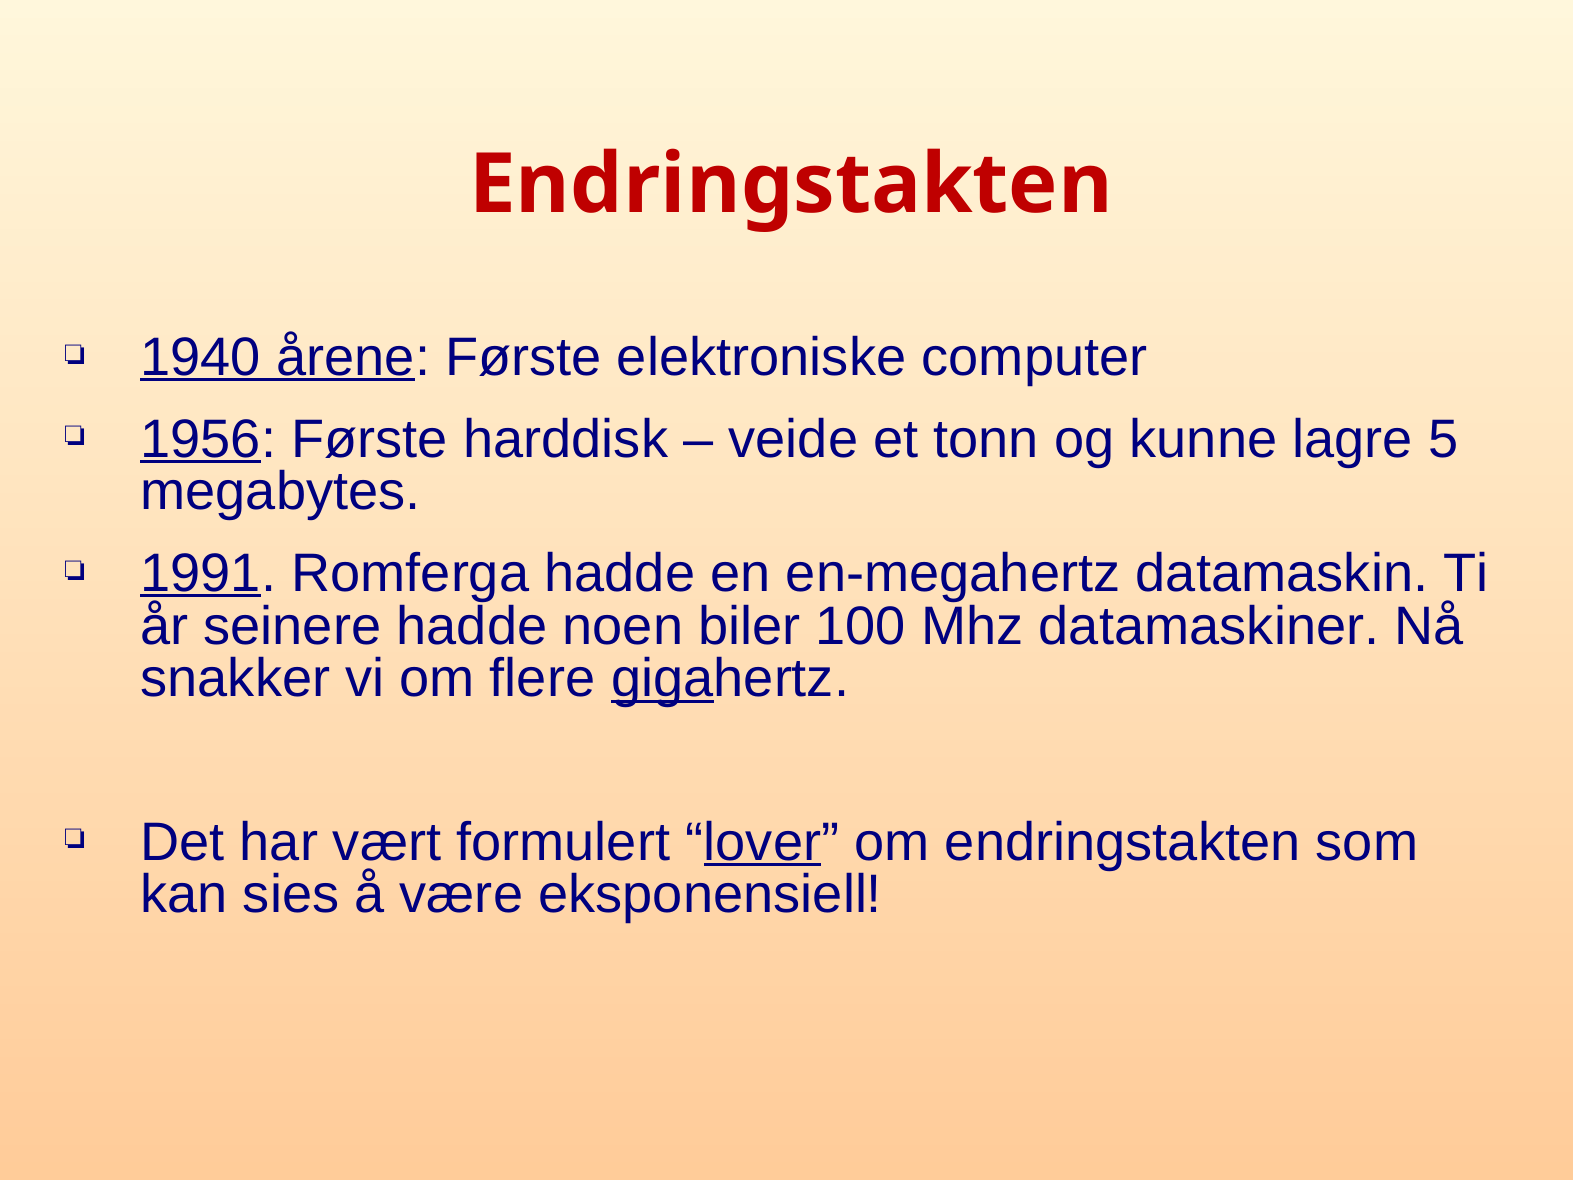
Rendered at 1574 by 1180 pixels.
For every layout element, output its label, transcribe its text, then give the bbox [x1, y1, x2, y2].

list 1940 årene: Første elektroniske computer 1956: Første harddisk – veide et tonn og kunne lagre 5 megabytes. 1991. Romferga hadde en en-megahertz datamaskin. Ti år seinere hadde noen biler 100 Mhz datamaskiner. Nå snakker vi om flere gigahertz. Det har vært formulert “lover” om endringstakten som kan sies å være eksponensiell! [65, 333, 1519, 1167]
title Endringstakten [39, 54, 1543, 309]
